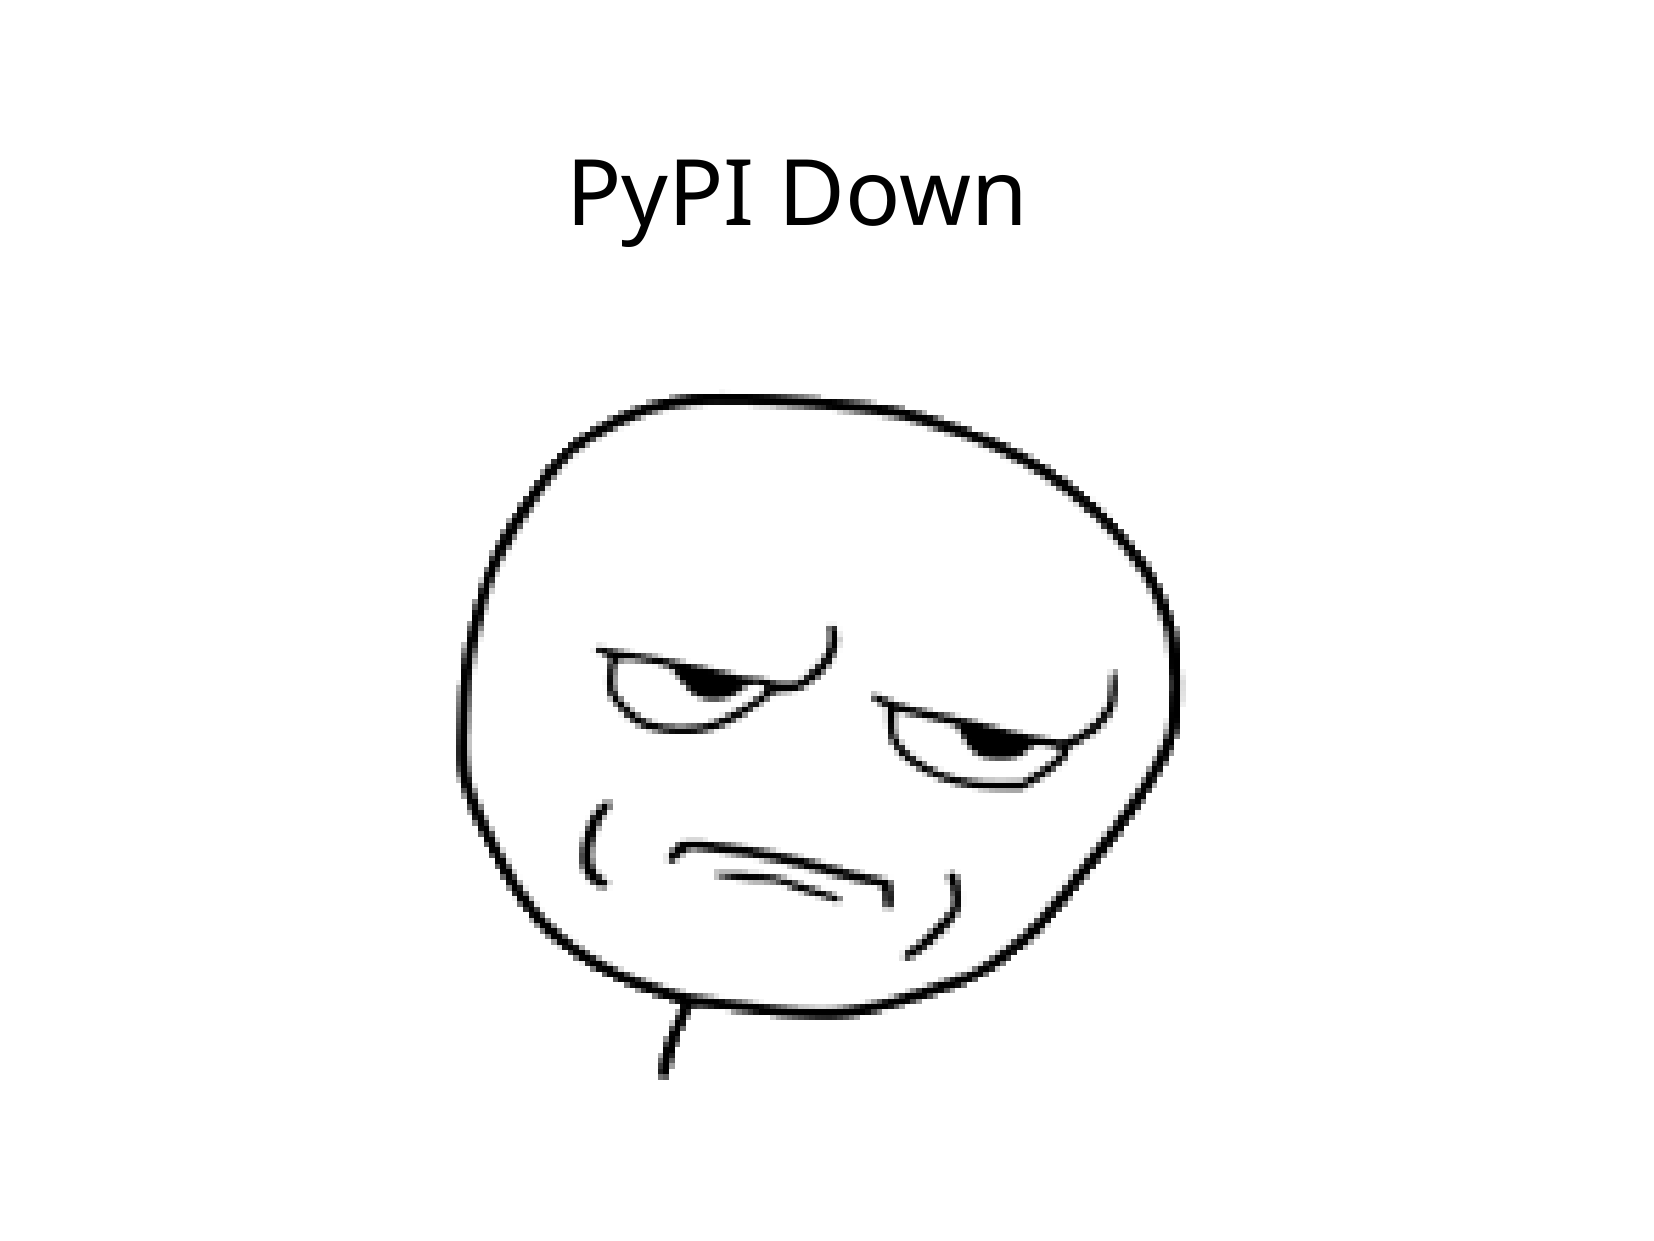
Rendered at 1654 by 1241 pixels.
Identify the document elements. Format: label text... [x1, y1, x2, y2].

picture [456, 389, 1186, 1081]
text_box PyPI Down [551, 120, 1077, 247]
